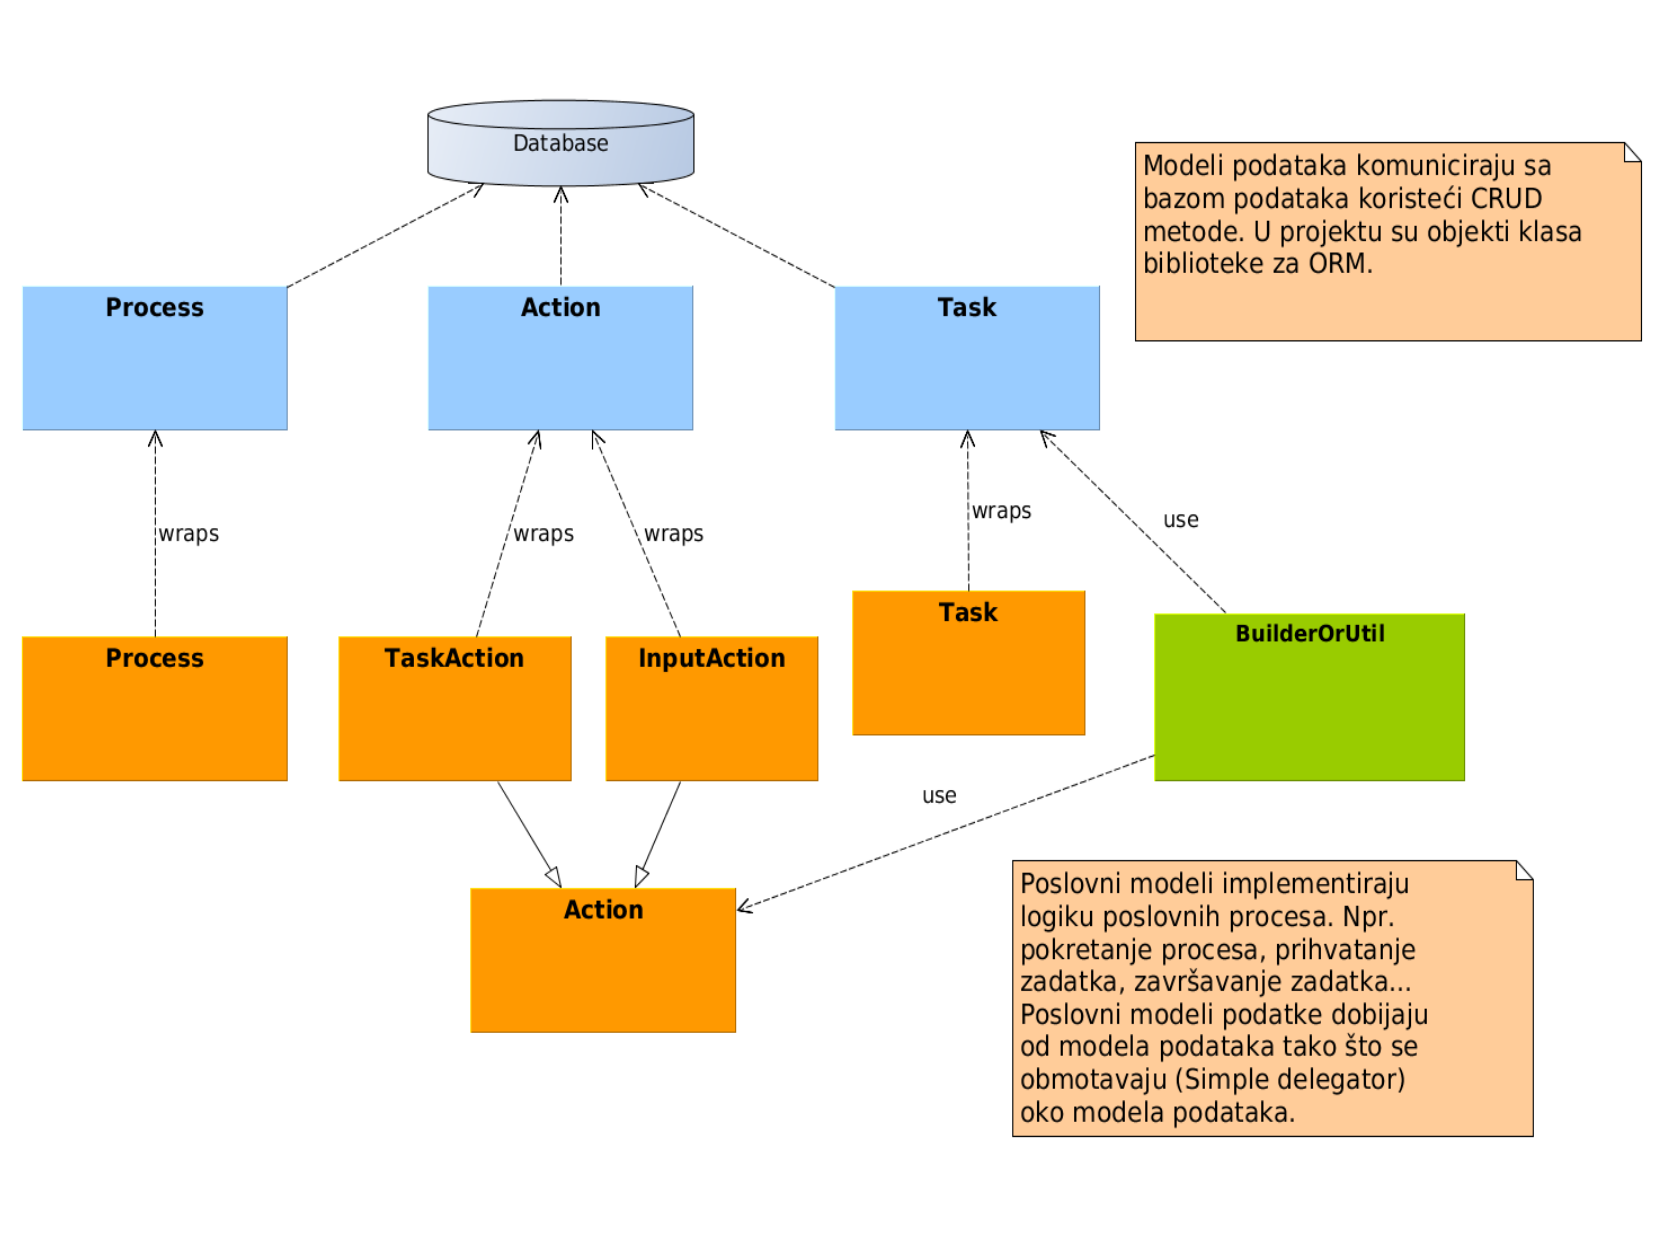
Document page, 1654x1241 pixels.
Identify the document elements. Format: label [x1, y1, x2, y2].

picture [5, 76, 1654, 1156]
